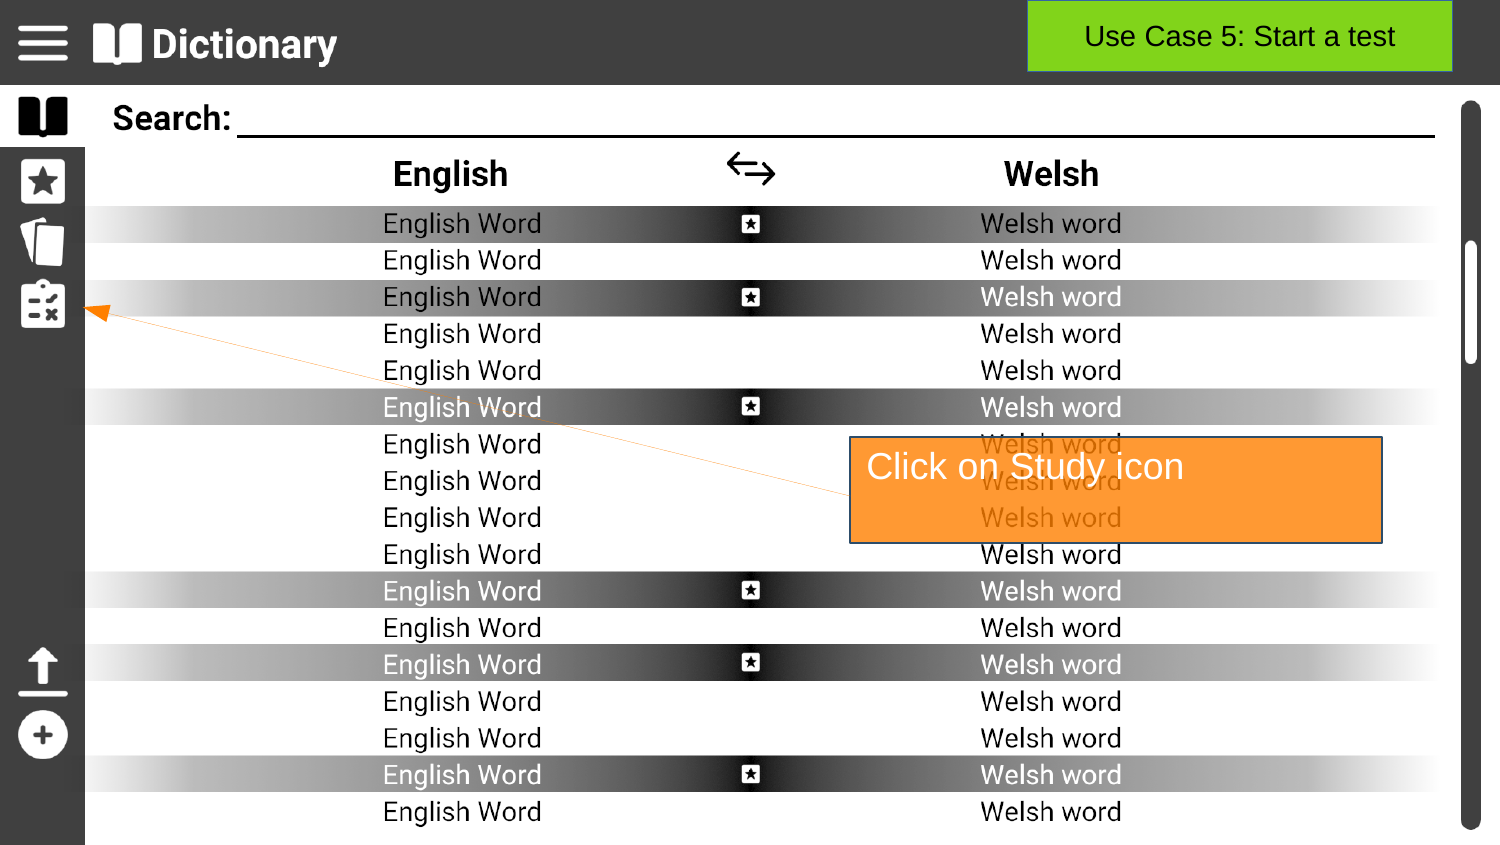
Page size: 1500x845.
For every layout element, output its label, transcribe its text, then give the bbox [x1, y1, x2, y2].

picture [0, 0, 1500, 845]
text_box Use Case 5: Start a test [1027, 0, 1453, 72]
text_box Click on Study icon [850, 437, 1383, 544]
